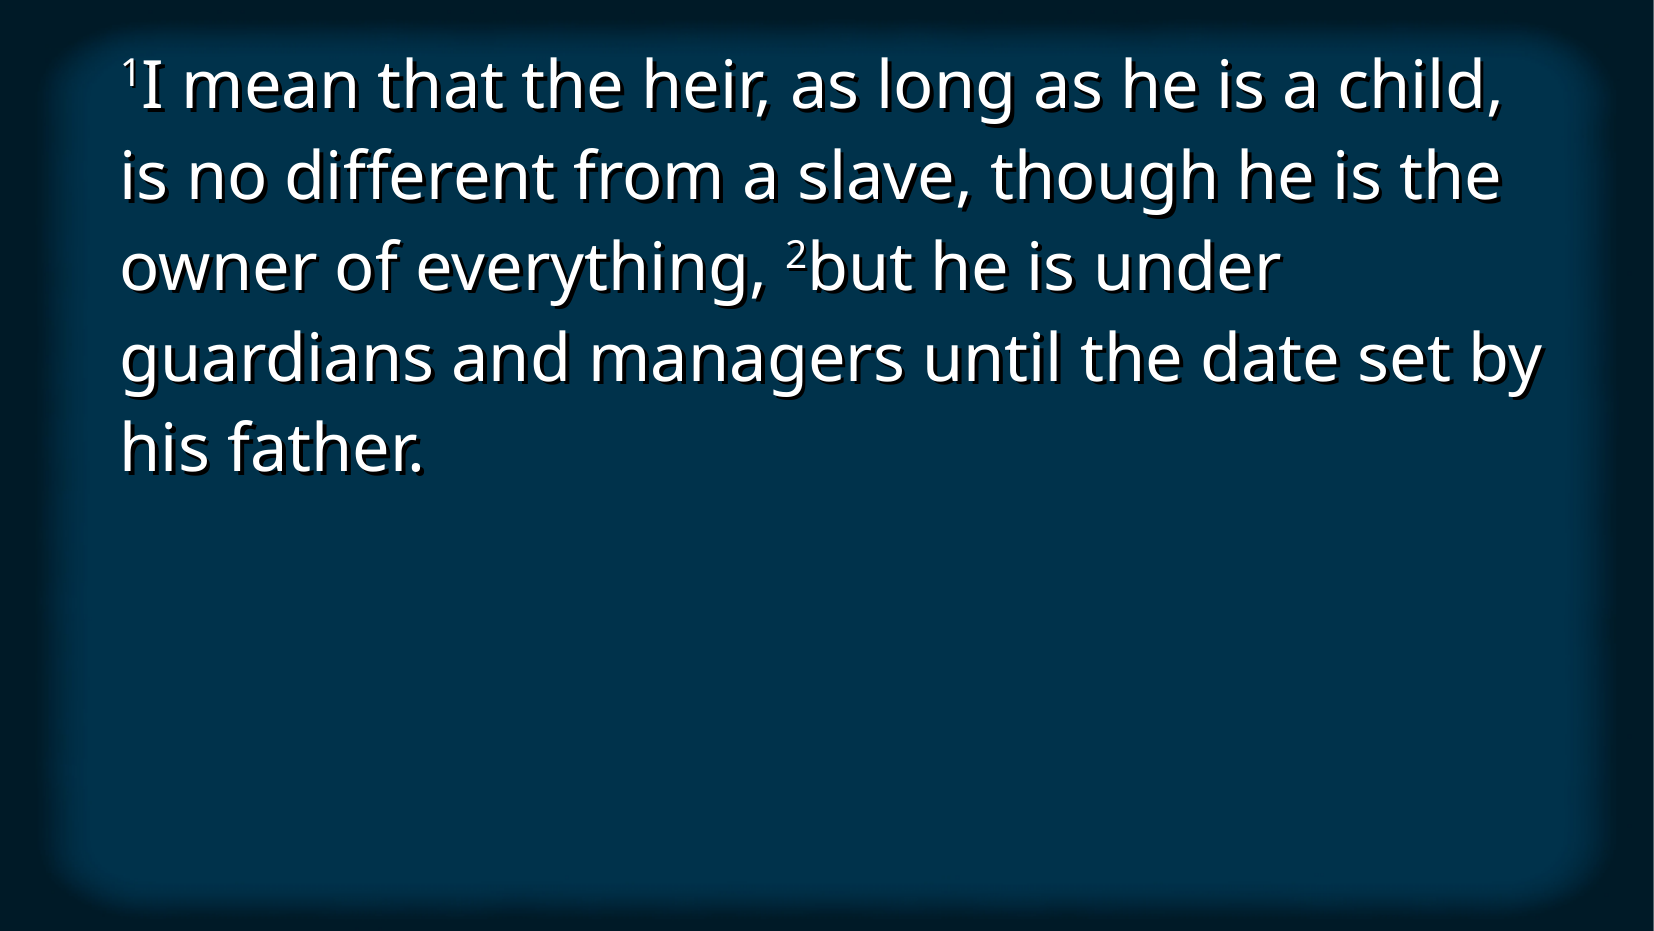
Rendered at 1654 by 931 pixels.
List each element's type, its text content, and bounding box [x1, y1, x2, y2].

text_box 1I mean that the heir, as long as he is a child, is no different from a slave, though he is the owner of everything, 2but he is under guardians and managers until the date set by his father. [105, 30, 1561, 400]
picture [0, 0, 1654, 931]
